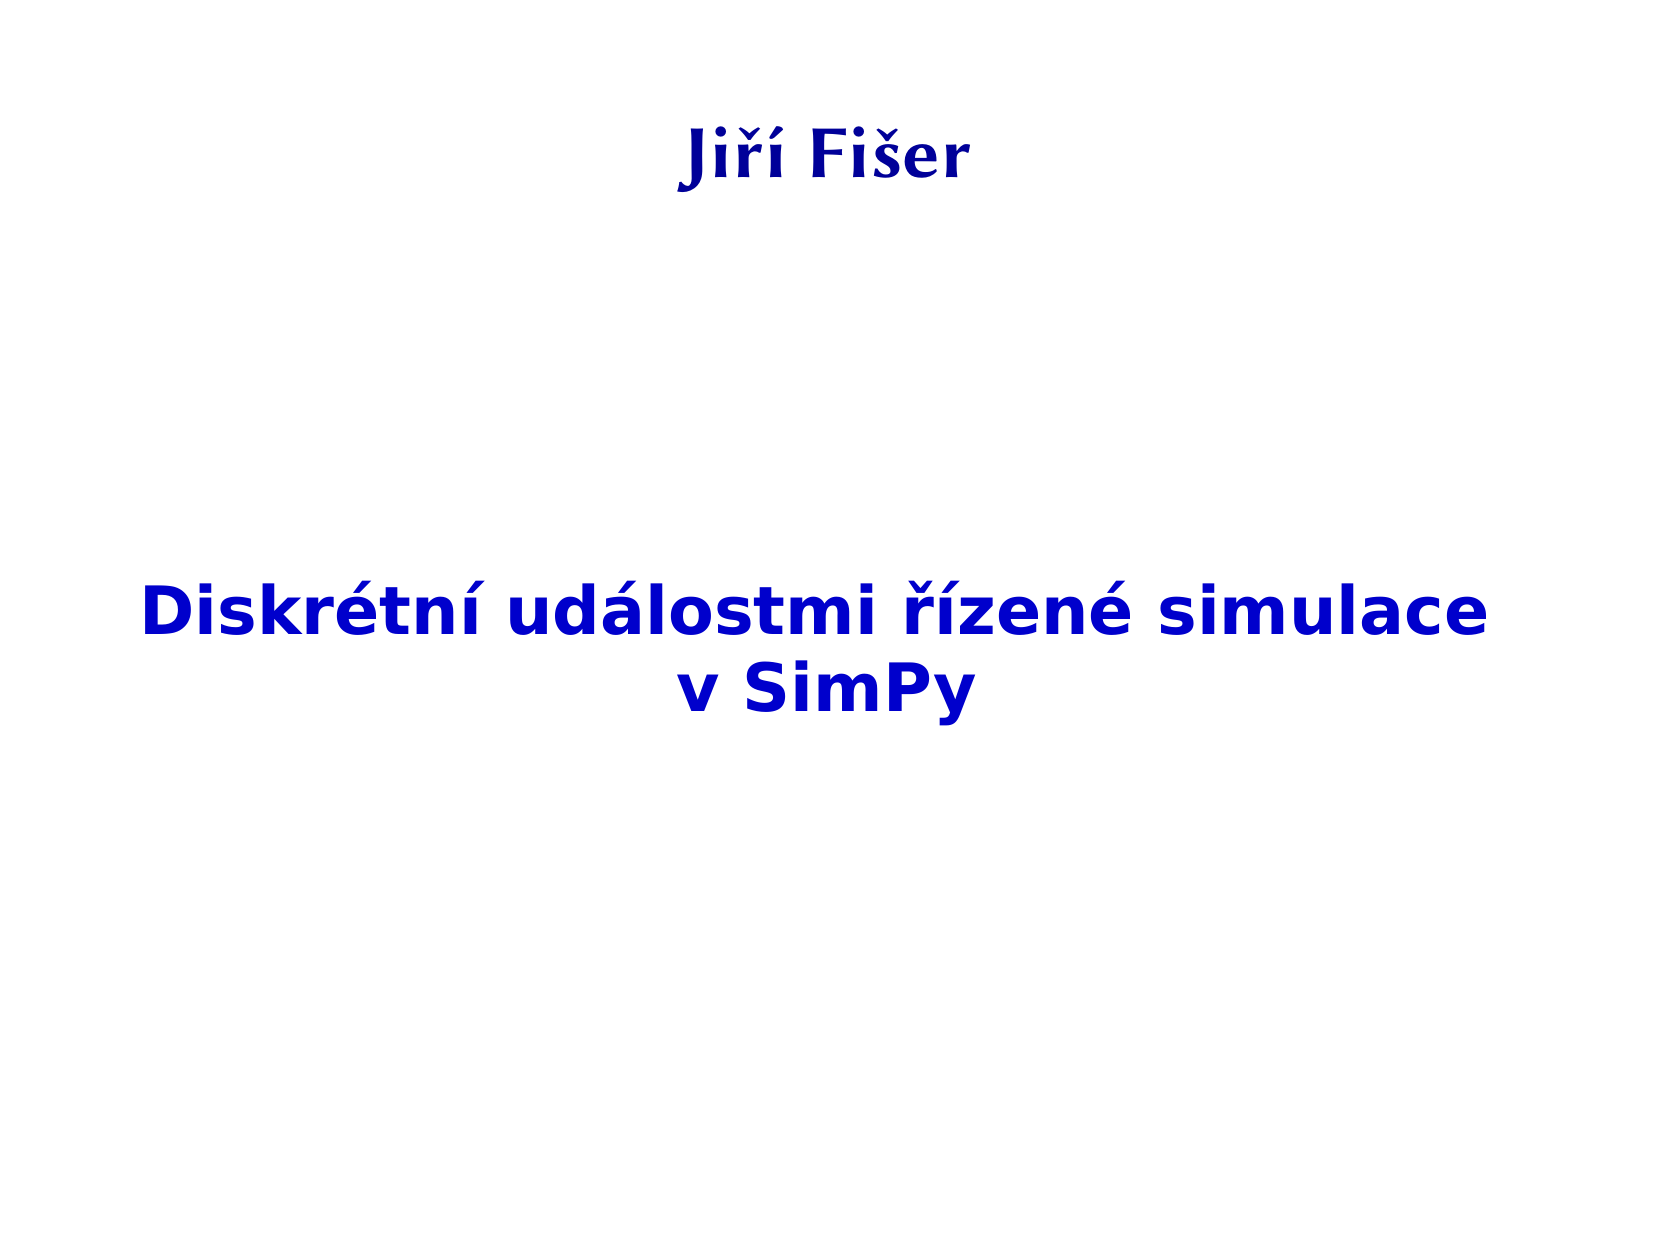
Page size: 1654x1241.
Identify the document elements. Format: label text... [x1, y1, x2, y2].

title Jiří Fišer [82, 49, 1571, 257]
subtitle Diskrétní událostmi řízené simulace v SimPy [82, 290, 1571, 1010]
